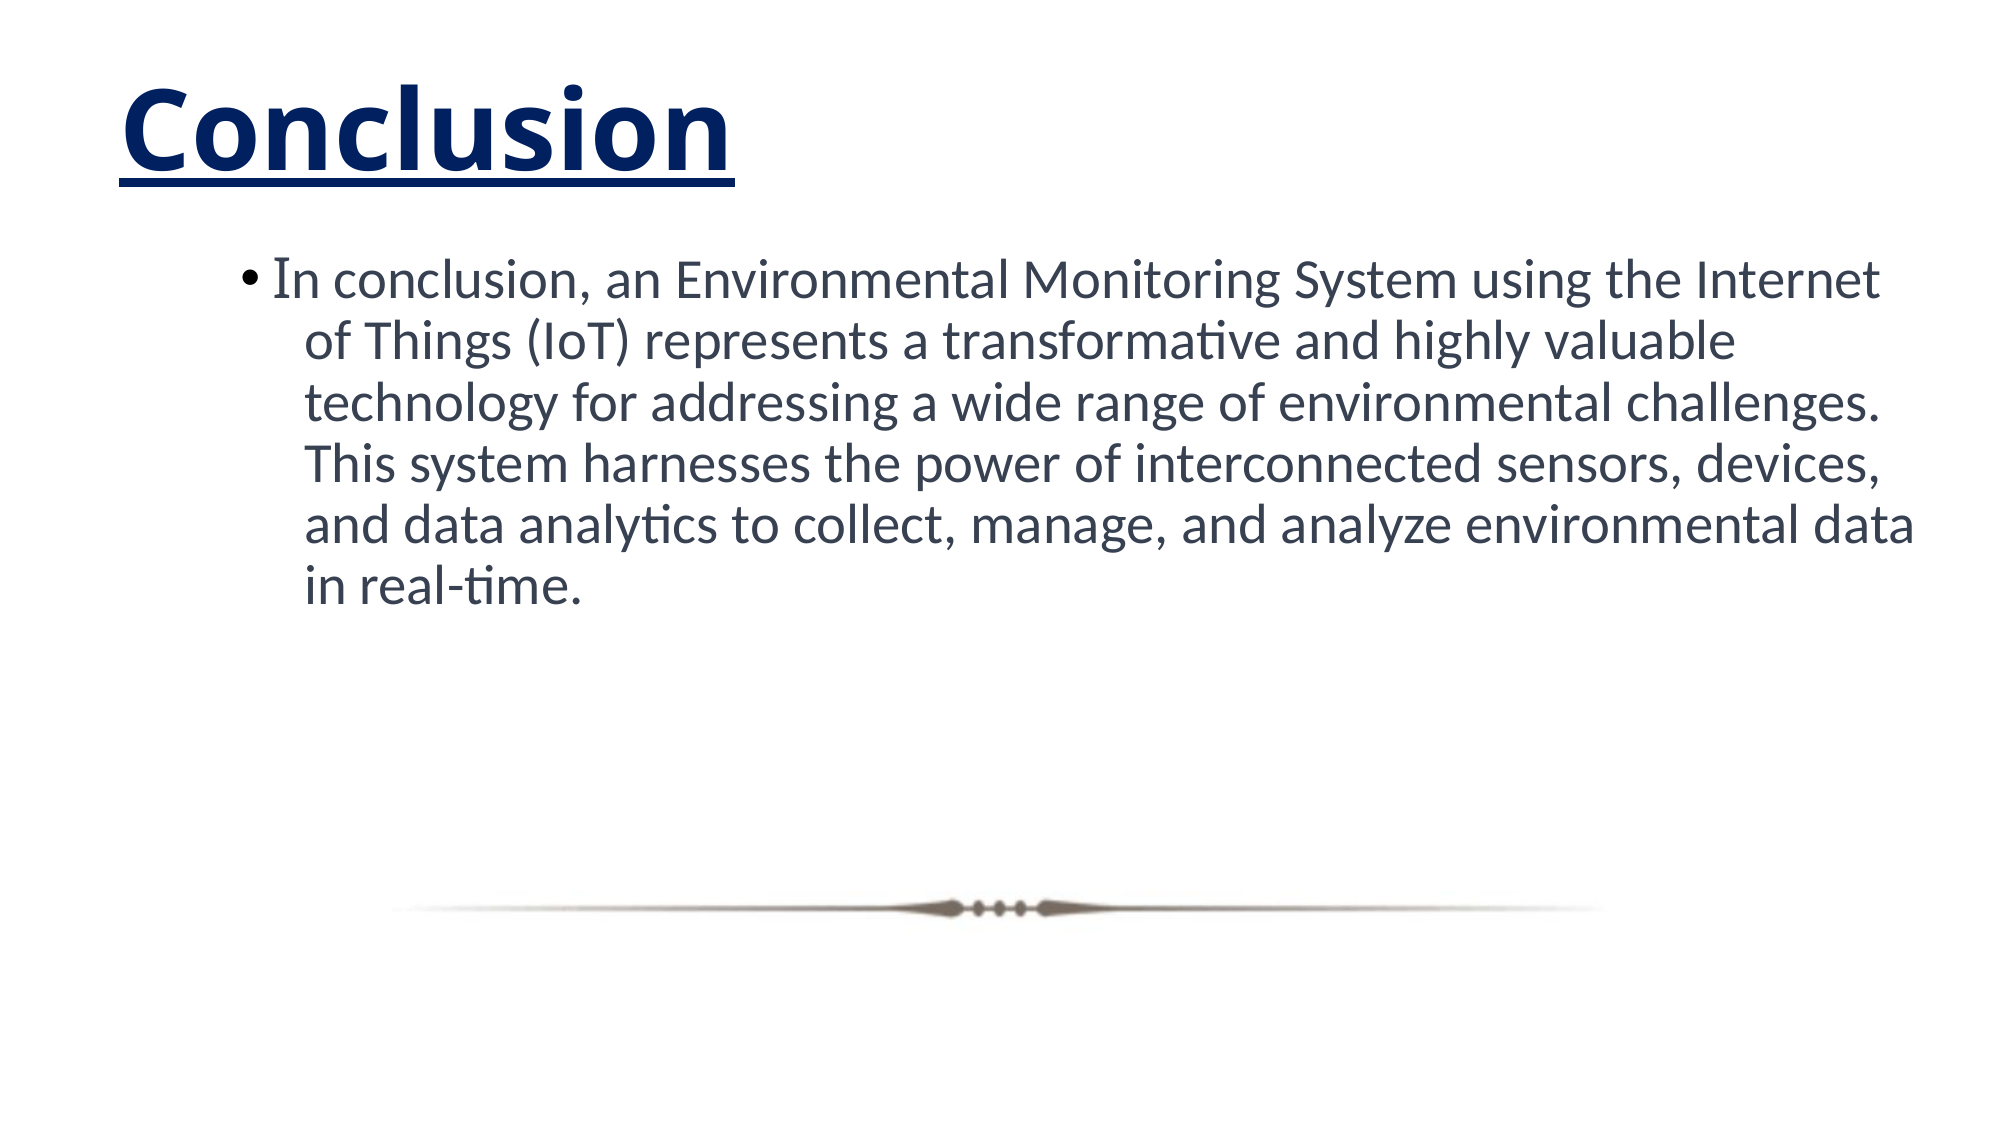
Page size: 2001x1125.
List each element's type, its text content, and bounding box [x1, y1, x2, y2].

picture [333, 773, 1667, 1052]
title Conclusion [104, 24, 1830, 243]
list In conclusion, an Environmental Monitoring System using the Internet of Things (IoT) represents a transformative and highly valuable technology for addressing a wide range of environmental challenges. This system harnesses the power of interconnected sensors, devices, and data analytics to collect, manage, and analyze environmental data in real-time. [225, 242, 1951, 625]
